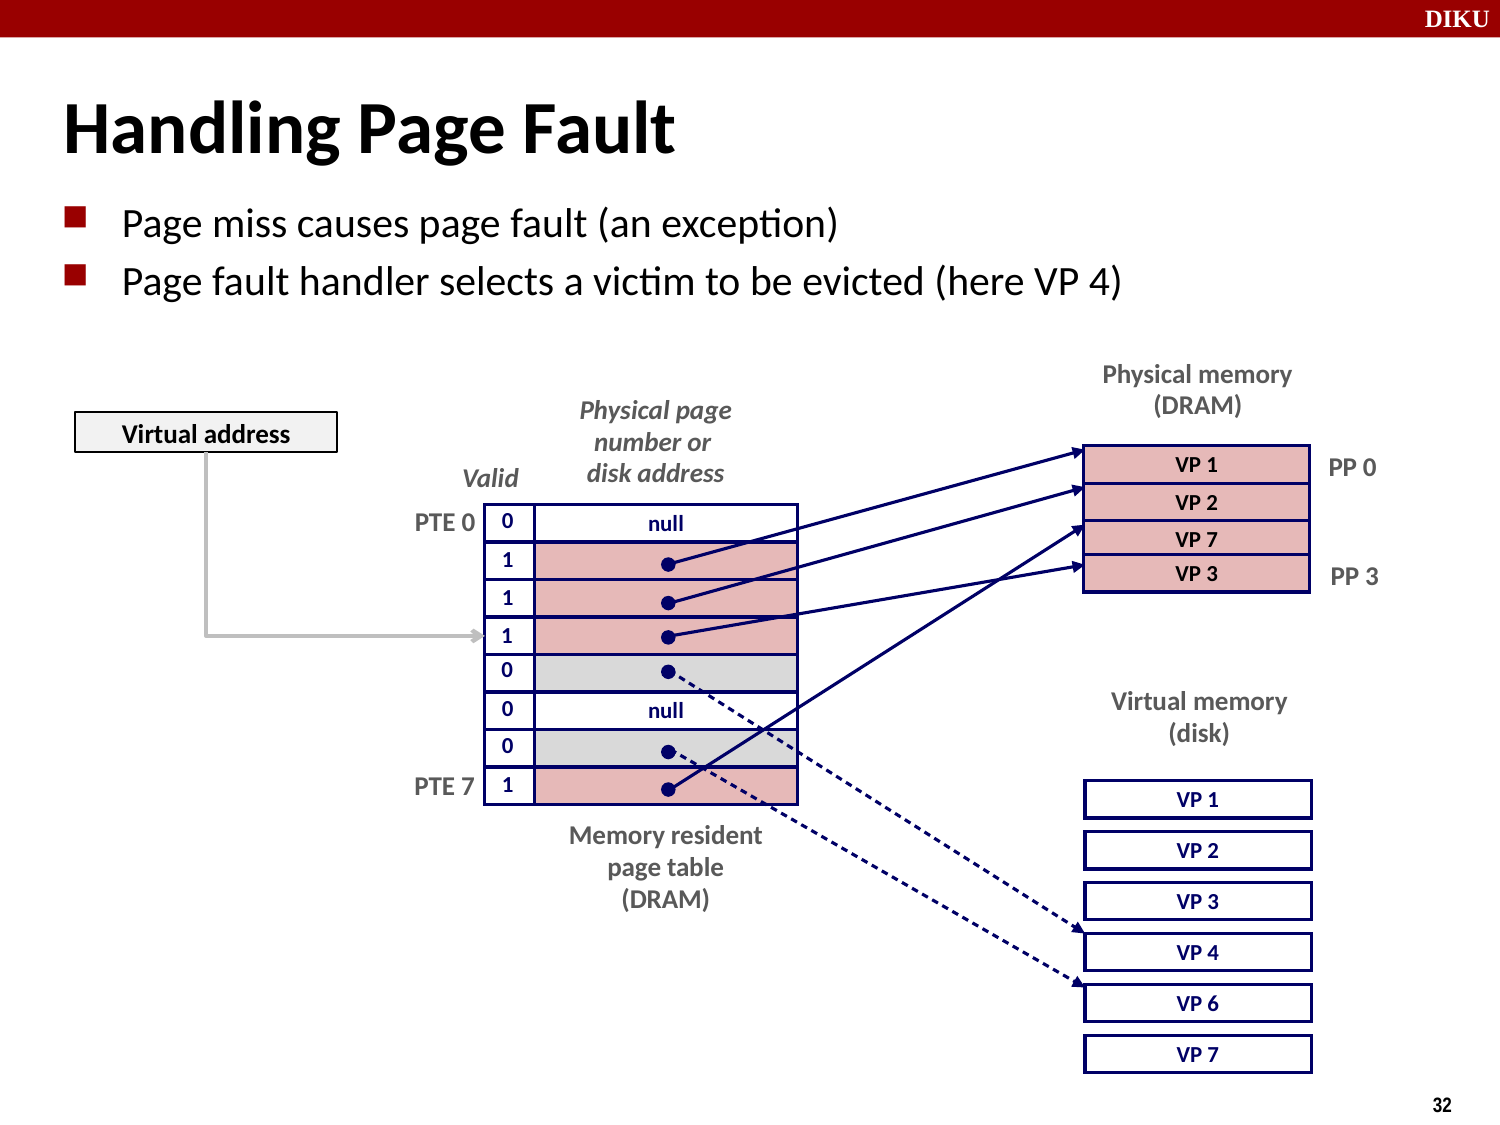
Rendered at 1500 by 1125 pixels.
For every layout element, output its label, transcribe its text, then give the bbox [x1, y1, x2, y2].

text_box Page miss causes page fault (an exception) Page fault handler selects a victim to be evicted (here VP 4) [50, 188, 1414, 313]
text_box VP 2 [1084, 831, 1312, 869]
text_box [536, 730, 798, 805]
text_box Physical page number or disk address [547, 374, 765, 509]
text_box 0 [487, 687, 532, 724]
text_box Virtual memory (disk) [1075, 677, 1323, 772]
text_box VP 7 [1084, 1035, 1312, 1073]
text_box 0 [491, 499, 532, 537]
text_box VP 2 [1083, 484, 1310, 521]
text_box Physical memory (DRAM) [1065, 350, 1330, 445]
text_box 0 [487, 724, 532, 775]
text_box Virtual address [74, 412, 338, 453]
text_box PTE 7 [385, 758, 490, 814]
text_box null [768, 711, 798, 730]
text_box 0 [486, 648, 531, 699]
text_box PP 0 [1307, 439, 1398, 495]
text_box VP 1 [1083, 445, 1310, 484]
text_box [536, 542, 798, 693]
text_box null [536, 693, 798, 730]
text_box PTE 0 [385, 493, 491, 549]
text_box VP 7 [1083, 521, 1310, 554]
text_box VP 3 [1083, 554, 1310, 593]
text_box 1 [487, 576, 532, 627]
text_box VP 4 [1084, 933, 1312, 971]
text_box null [536, 504, 798, 542]
text_box 1 [486, 614, 531, 648]
text_box VP 6 [1084, 984, 1312, 1022]
text_box VP 1 [1084, 780, 1312, 819]
text_box Memory resident page table (DRAM) [531, 811, 801, 945]
text_box Handling Page Fault [48, 59, 1408, 188]
text_box Valid [447, 454, 560, 510]
text_box null [759, 531, 798, 542]
text_box PP 3 [1310, 548, 1400, 604]
text_box 1 [487, 537, 532, 576]
text_box VP 3 [1084, 882, 1312, 920]
text_box 1 [490, 775, 532, 814]
